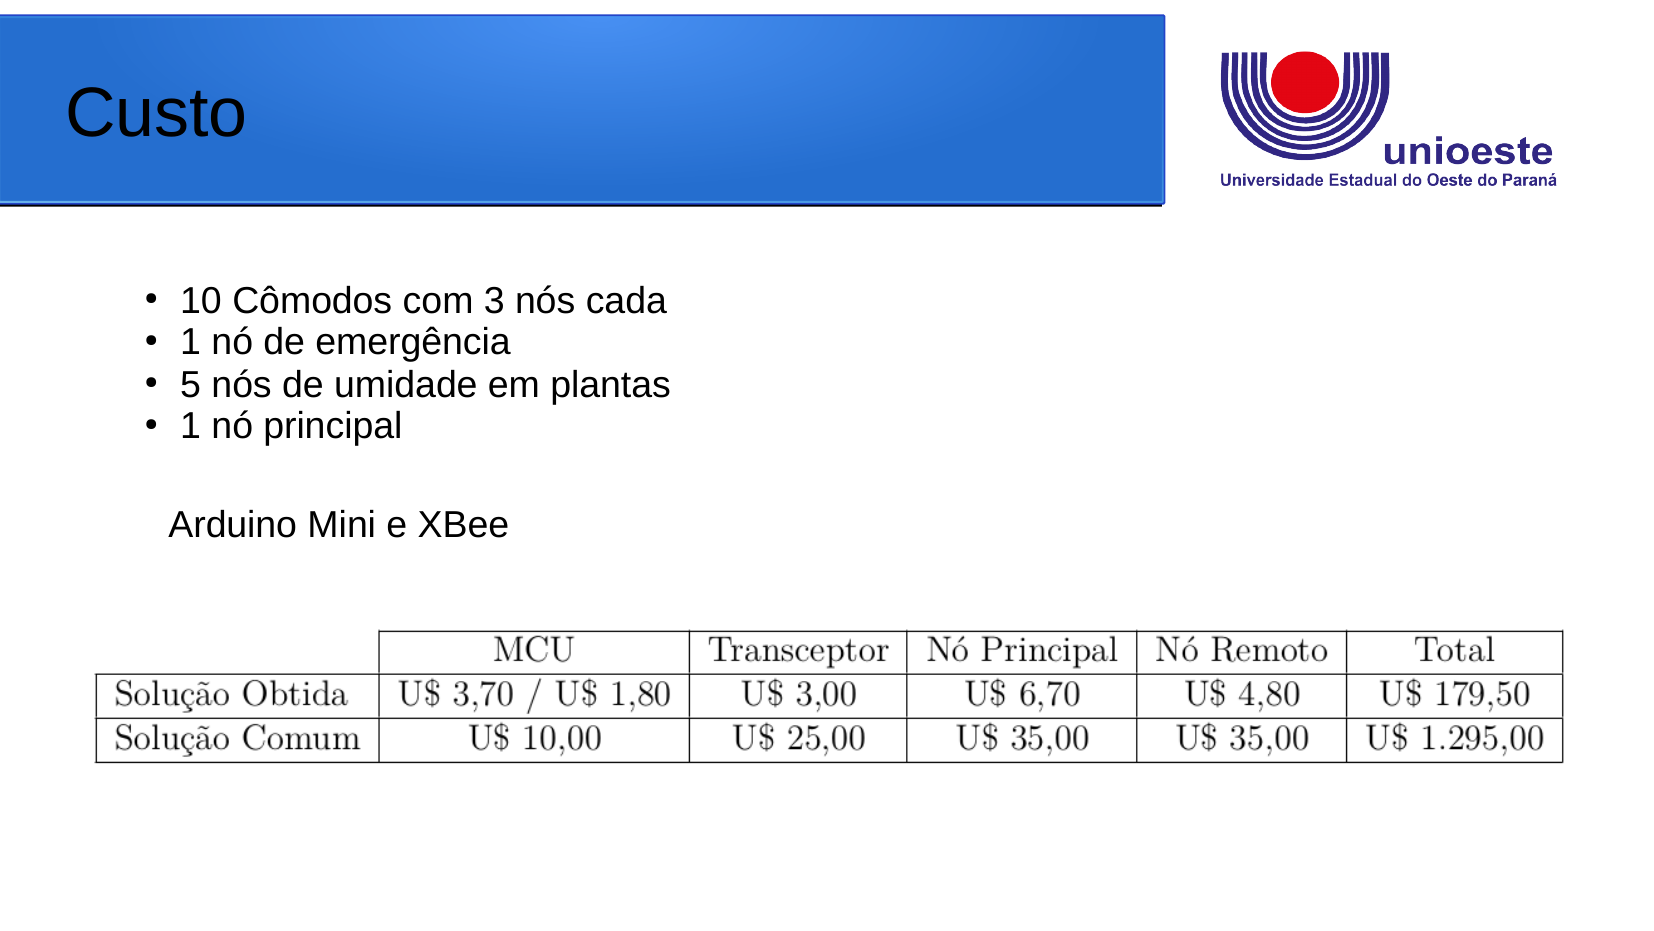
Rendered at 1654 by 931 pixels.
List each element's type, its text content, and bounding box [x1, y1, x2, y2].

text_box Arduino Mini e XBee [153, 496, 1560, 553]
picture [1169, 19, 1601, 201]
title Custo [64, 42, 1117, 183]
picture [82, 617, 1571, 773]
text_box 10 Cômodos com 3 nós cada 1 nó de emergência 5 nós de umidade em plantas 1 nó principal [129, 271, 1548, 455]
